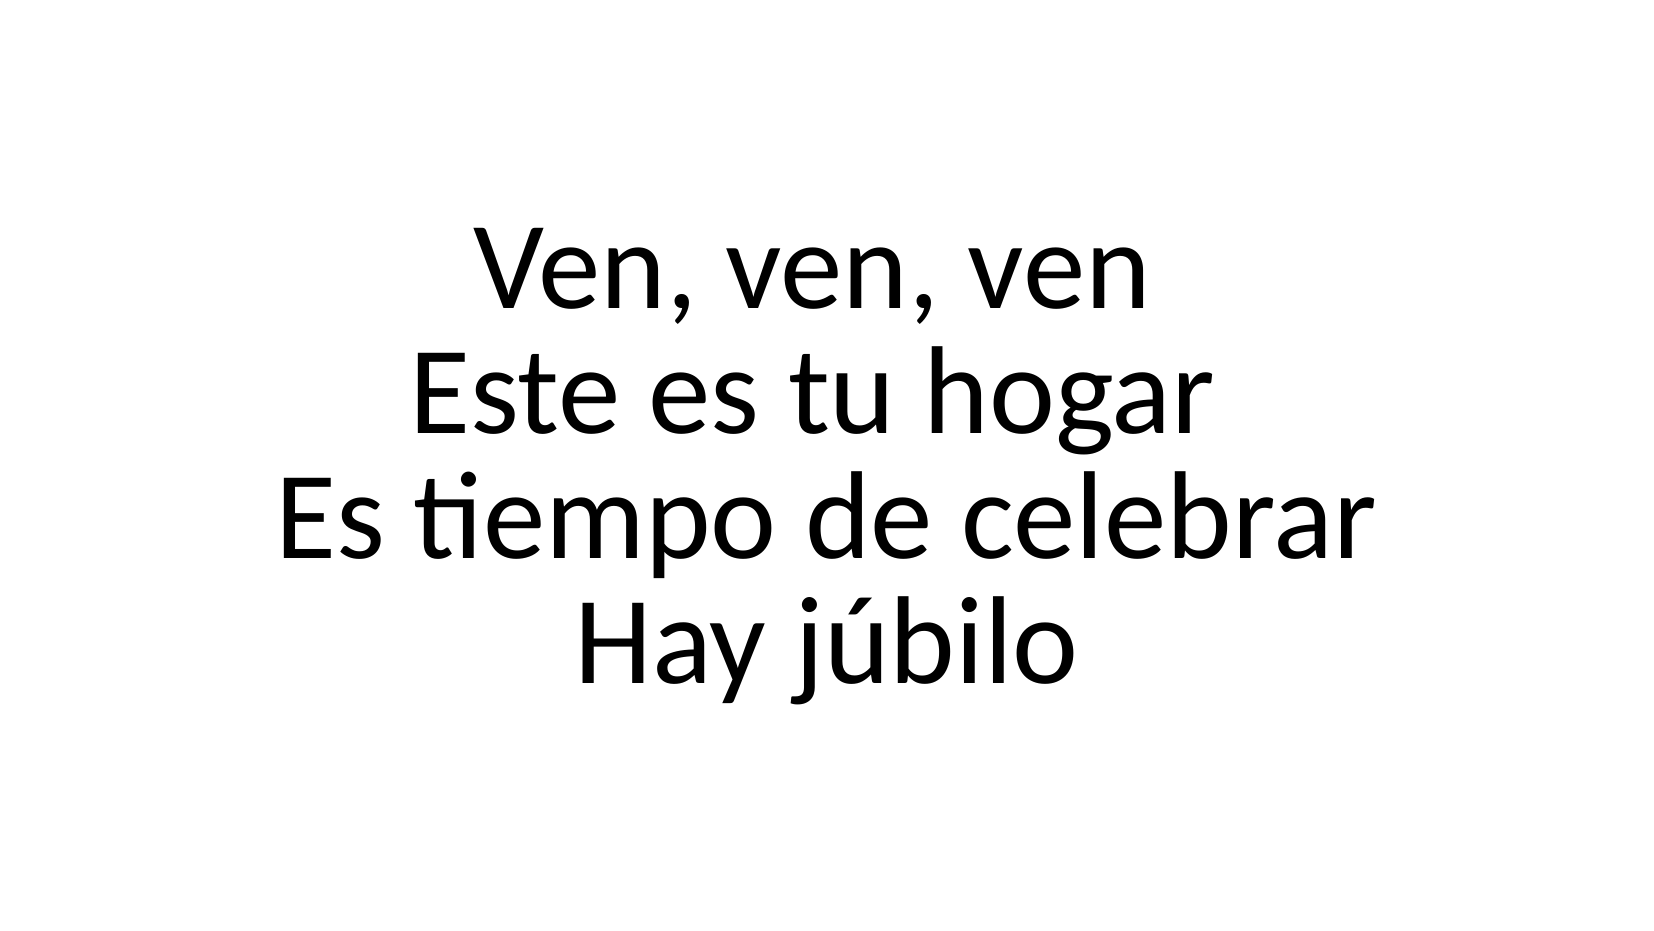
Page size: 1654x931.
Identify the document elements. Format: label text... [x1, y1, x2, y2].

title Ven, ven, ven Este es tu hogar Es tiempo de celebrar Hay júbilo [0, 0, 1654, 931]
